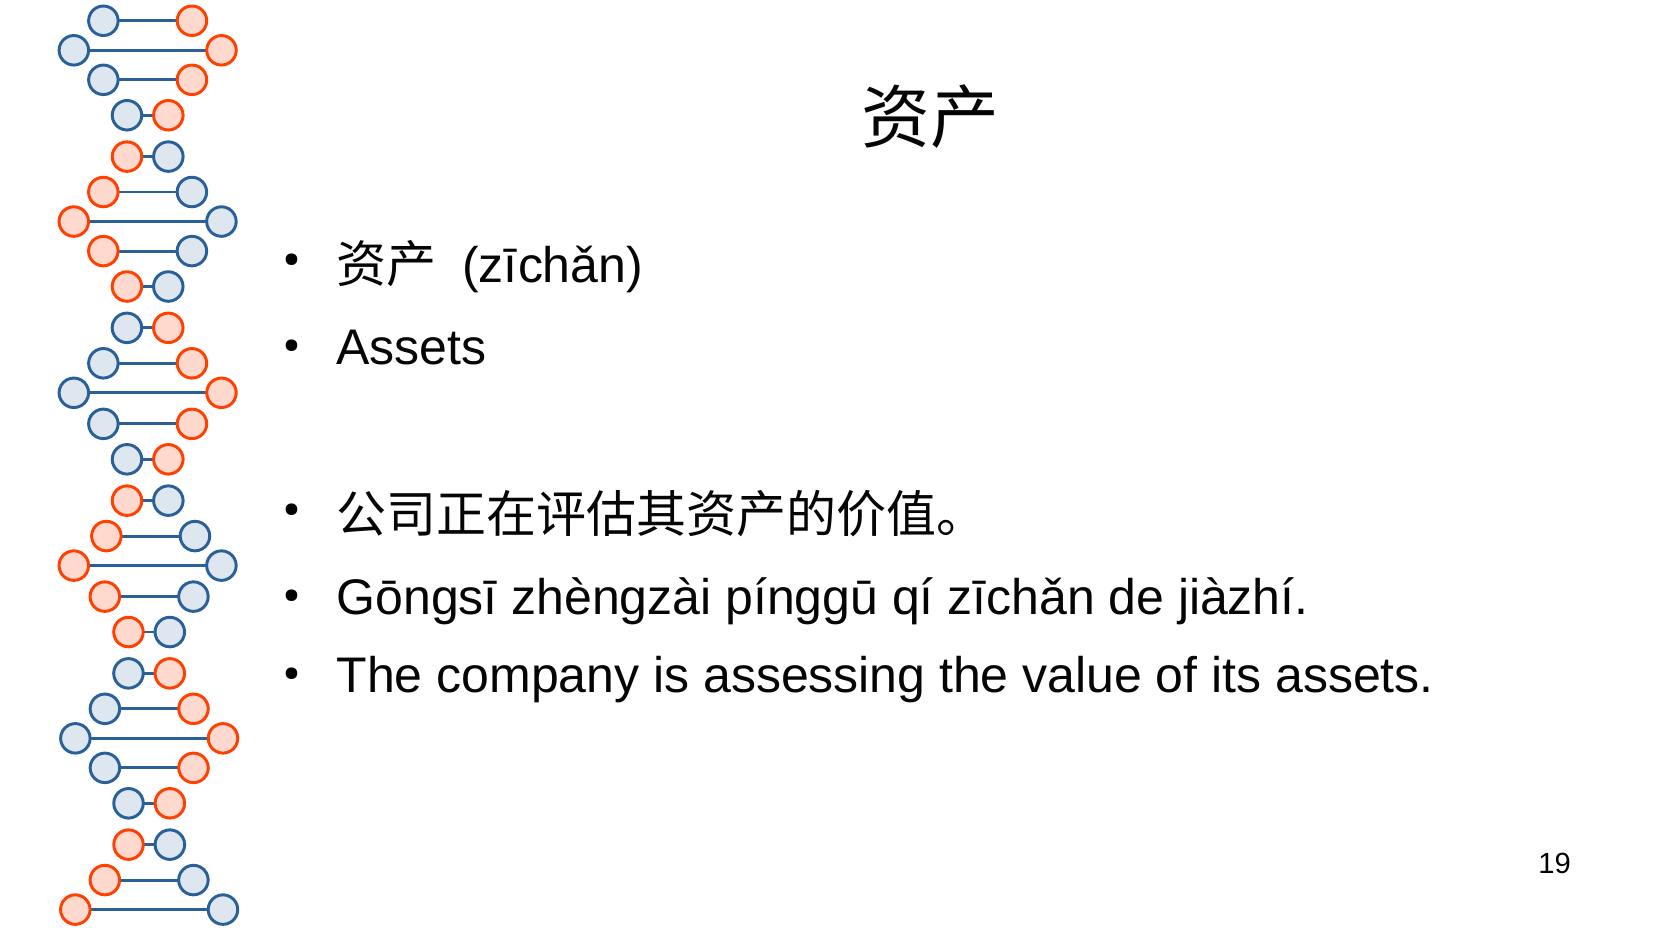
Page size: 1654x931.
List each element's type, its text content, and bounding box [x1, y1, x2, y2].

list 资产 (zīchǎn) Assets 公司正在评估其资产的价值。 Gōngsī zhèngzài pínggū qí zīchǎn de jiàzhí. The company is assessing the value of its assets. [265, 224, 1595, 764]
title 资产 [265, 35, 1595, 189]
